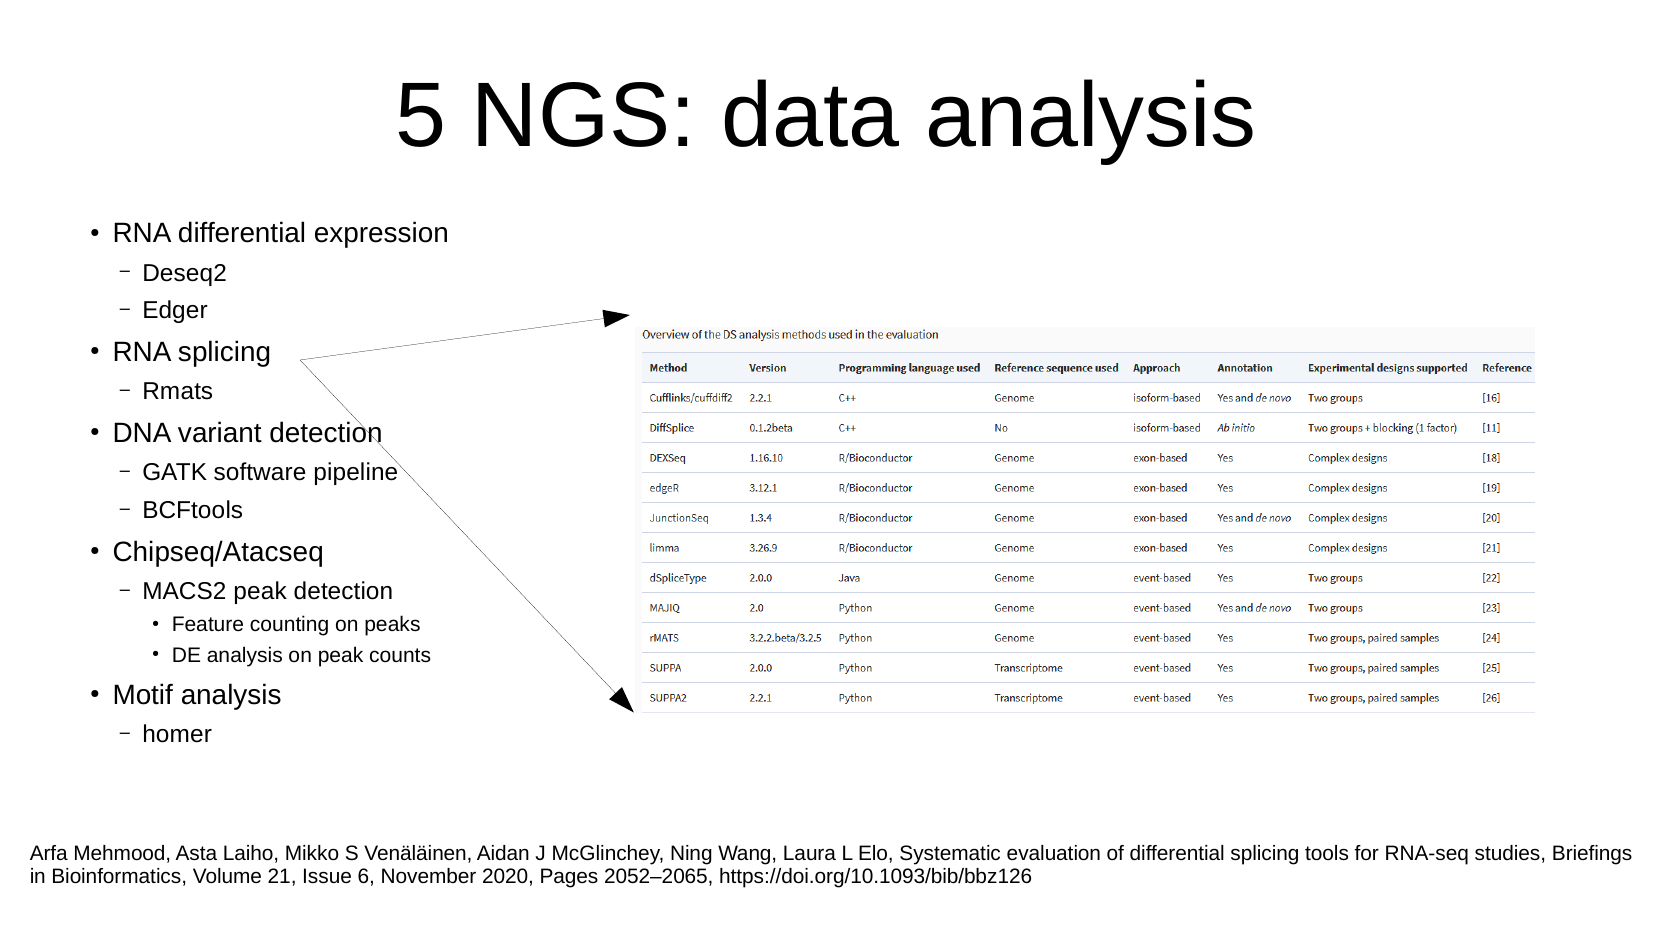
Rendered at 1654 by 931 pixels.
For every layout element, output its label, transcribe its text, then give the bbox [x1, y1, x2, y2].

picture [633, 327, 1535, 713]
list RNA differential expression Deseq2 Edger RNA splicing Rmats DNA variant detection GATK software pipeline BCFtools Chipseq/Atacseq MACS2 peak detection Feature counting on peaks DE analysis on peak counts Motif analysis homer [82, 217, 1571, 758]
text_box Arfa Mehmood, Asta Laiho, Mikko S Venäläinen, Aidan J McGlinchey, Ning Wang, Laura L Elo, Systematic evaluation of differential splicing tools for RNA-seq studies, Briefings in Bioinformatics, Volume 21, Issue 6, November 2020, Pages 2052–2065, https://doi.org/10.1093/bib/bbz126 [15, 834, 1654, 931]
title 5 NGS: data analysis [82, 37, 1571, 193]
